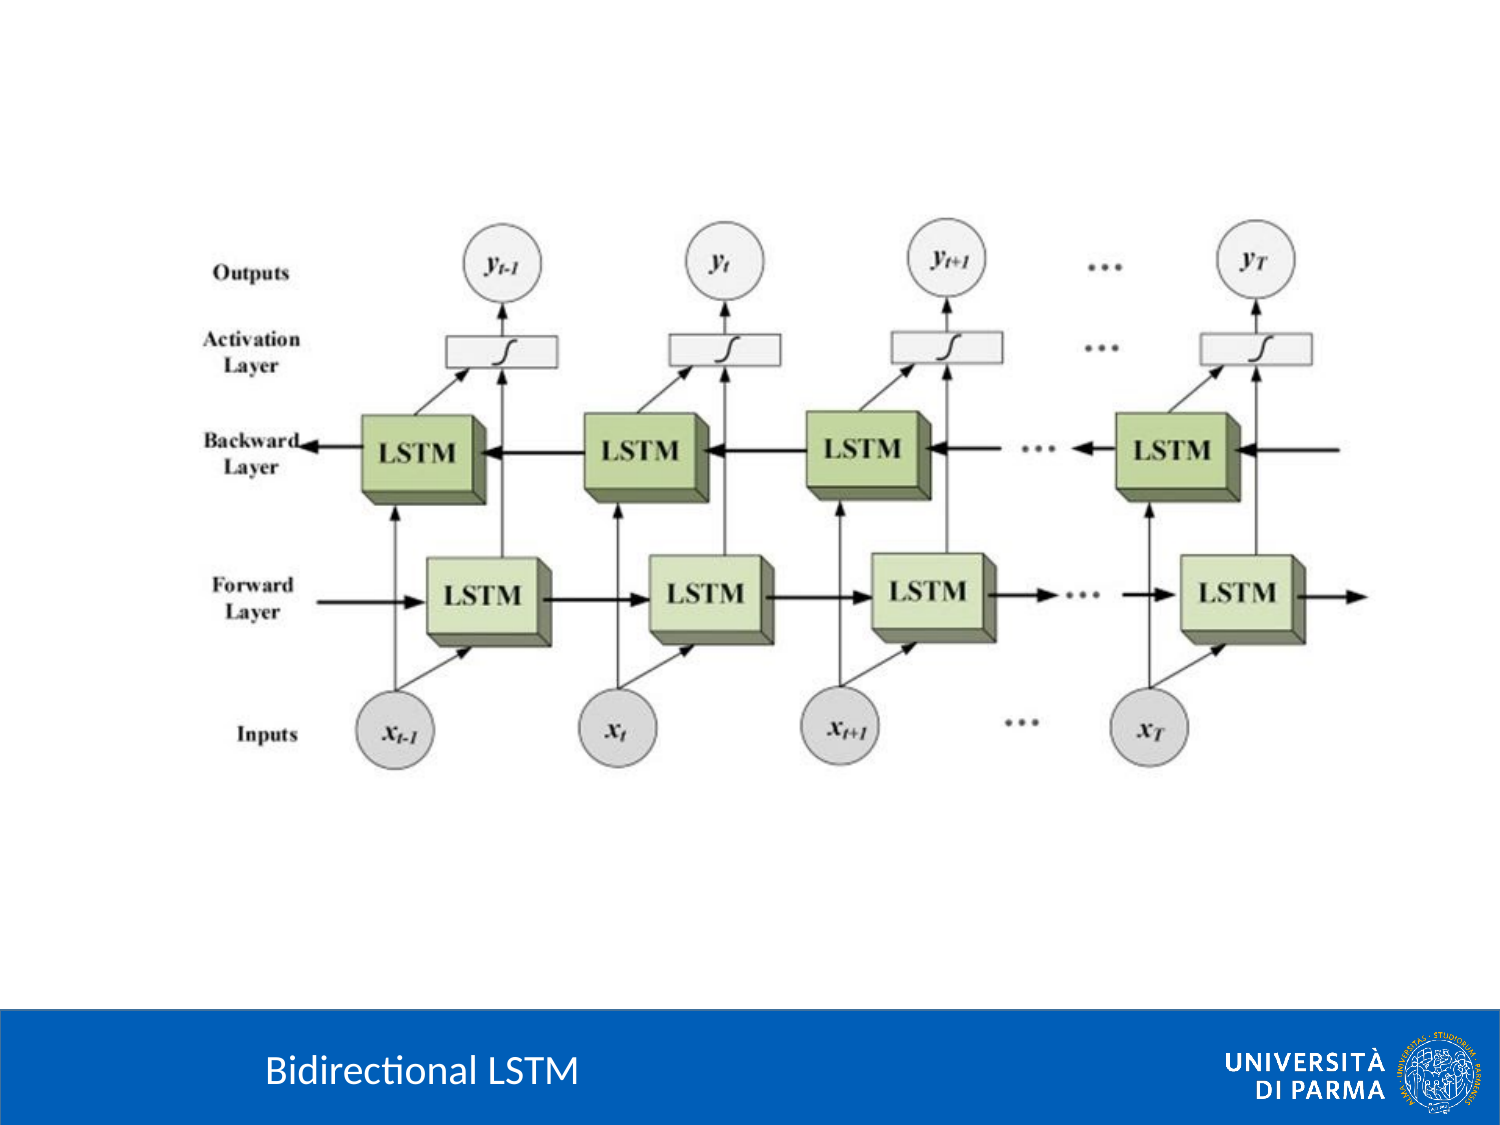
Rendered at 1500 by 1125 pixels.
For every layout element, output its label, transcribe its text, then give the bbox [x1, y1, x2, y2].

picture [1226, 1032, 1481, 1114]
text_box Bidirectional LSTM [250, 1035, 777, 1101]
text_box [0, 1010, 1500, 1125]
picture [187, 190, 1385, 826]
